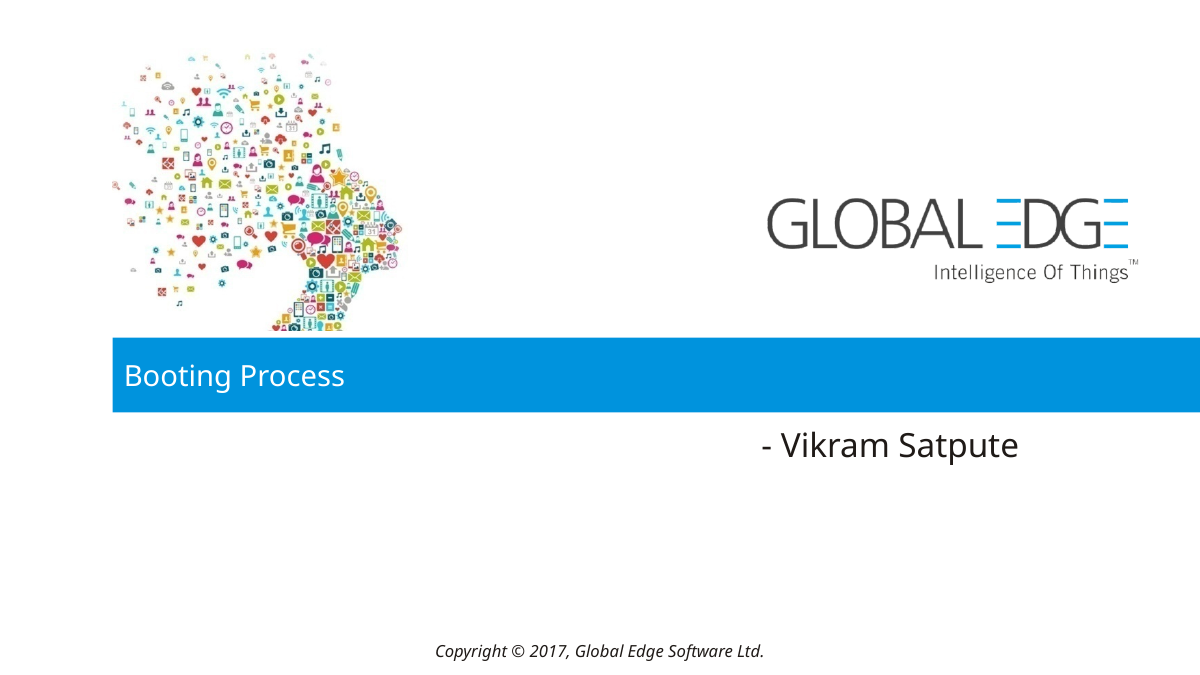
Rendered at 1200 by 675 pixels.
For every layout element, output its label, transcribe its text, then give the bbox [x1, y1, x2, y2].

list - Vikram Satpute [112, 412, 1158, 475]
picture [757, 187, 1148, 293]
picture [112, 15, 415, 331]
title Booting Process [112, 337, 1200, 413]
